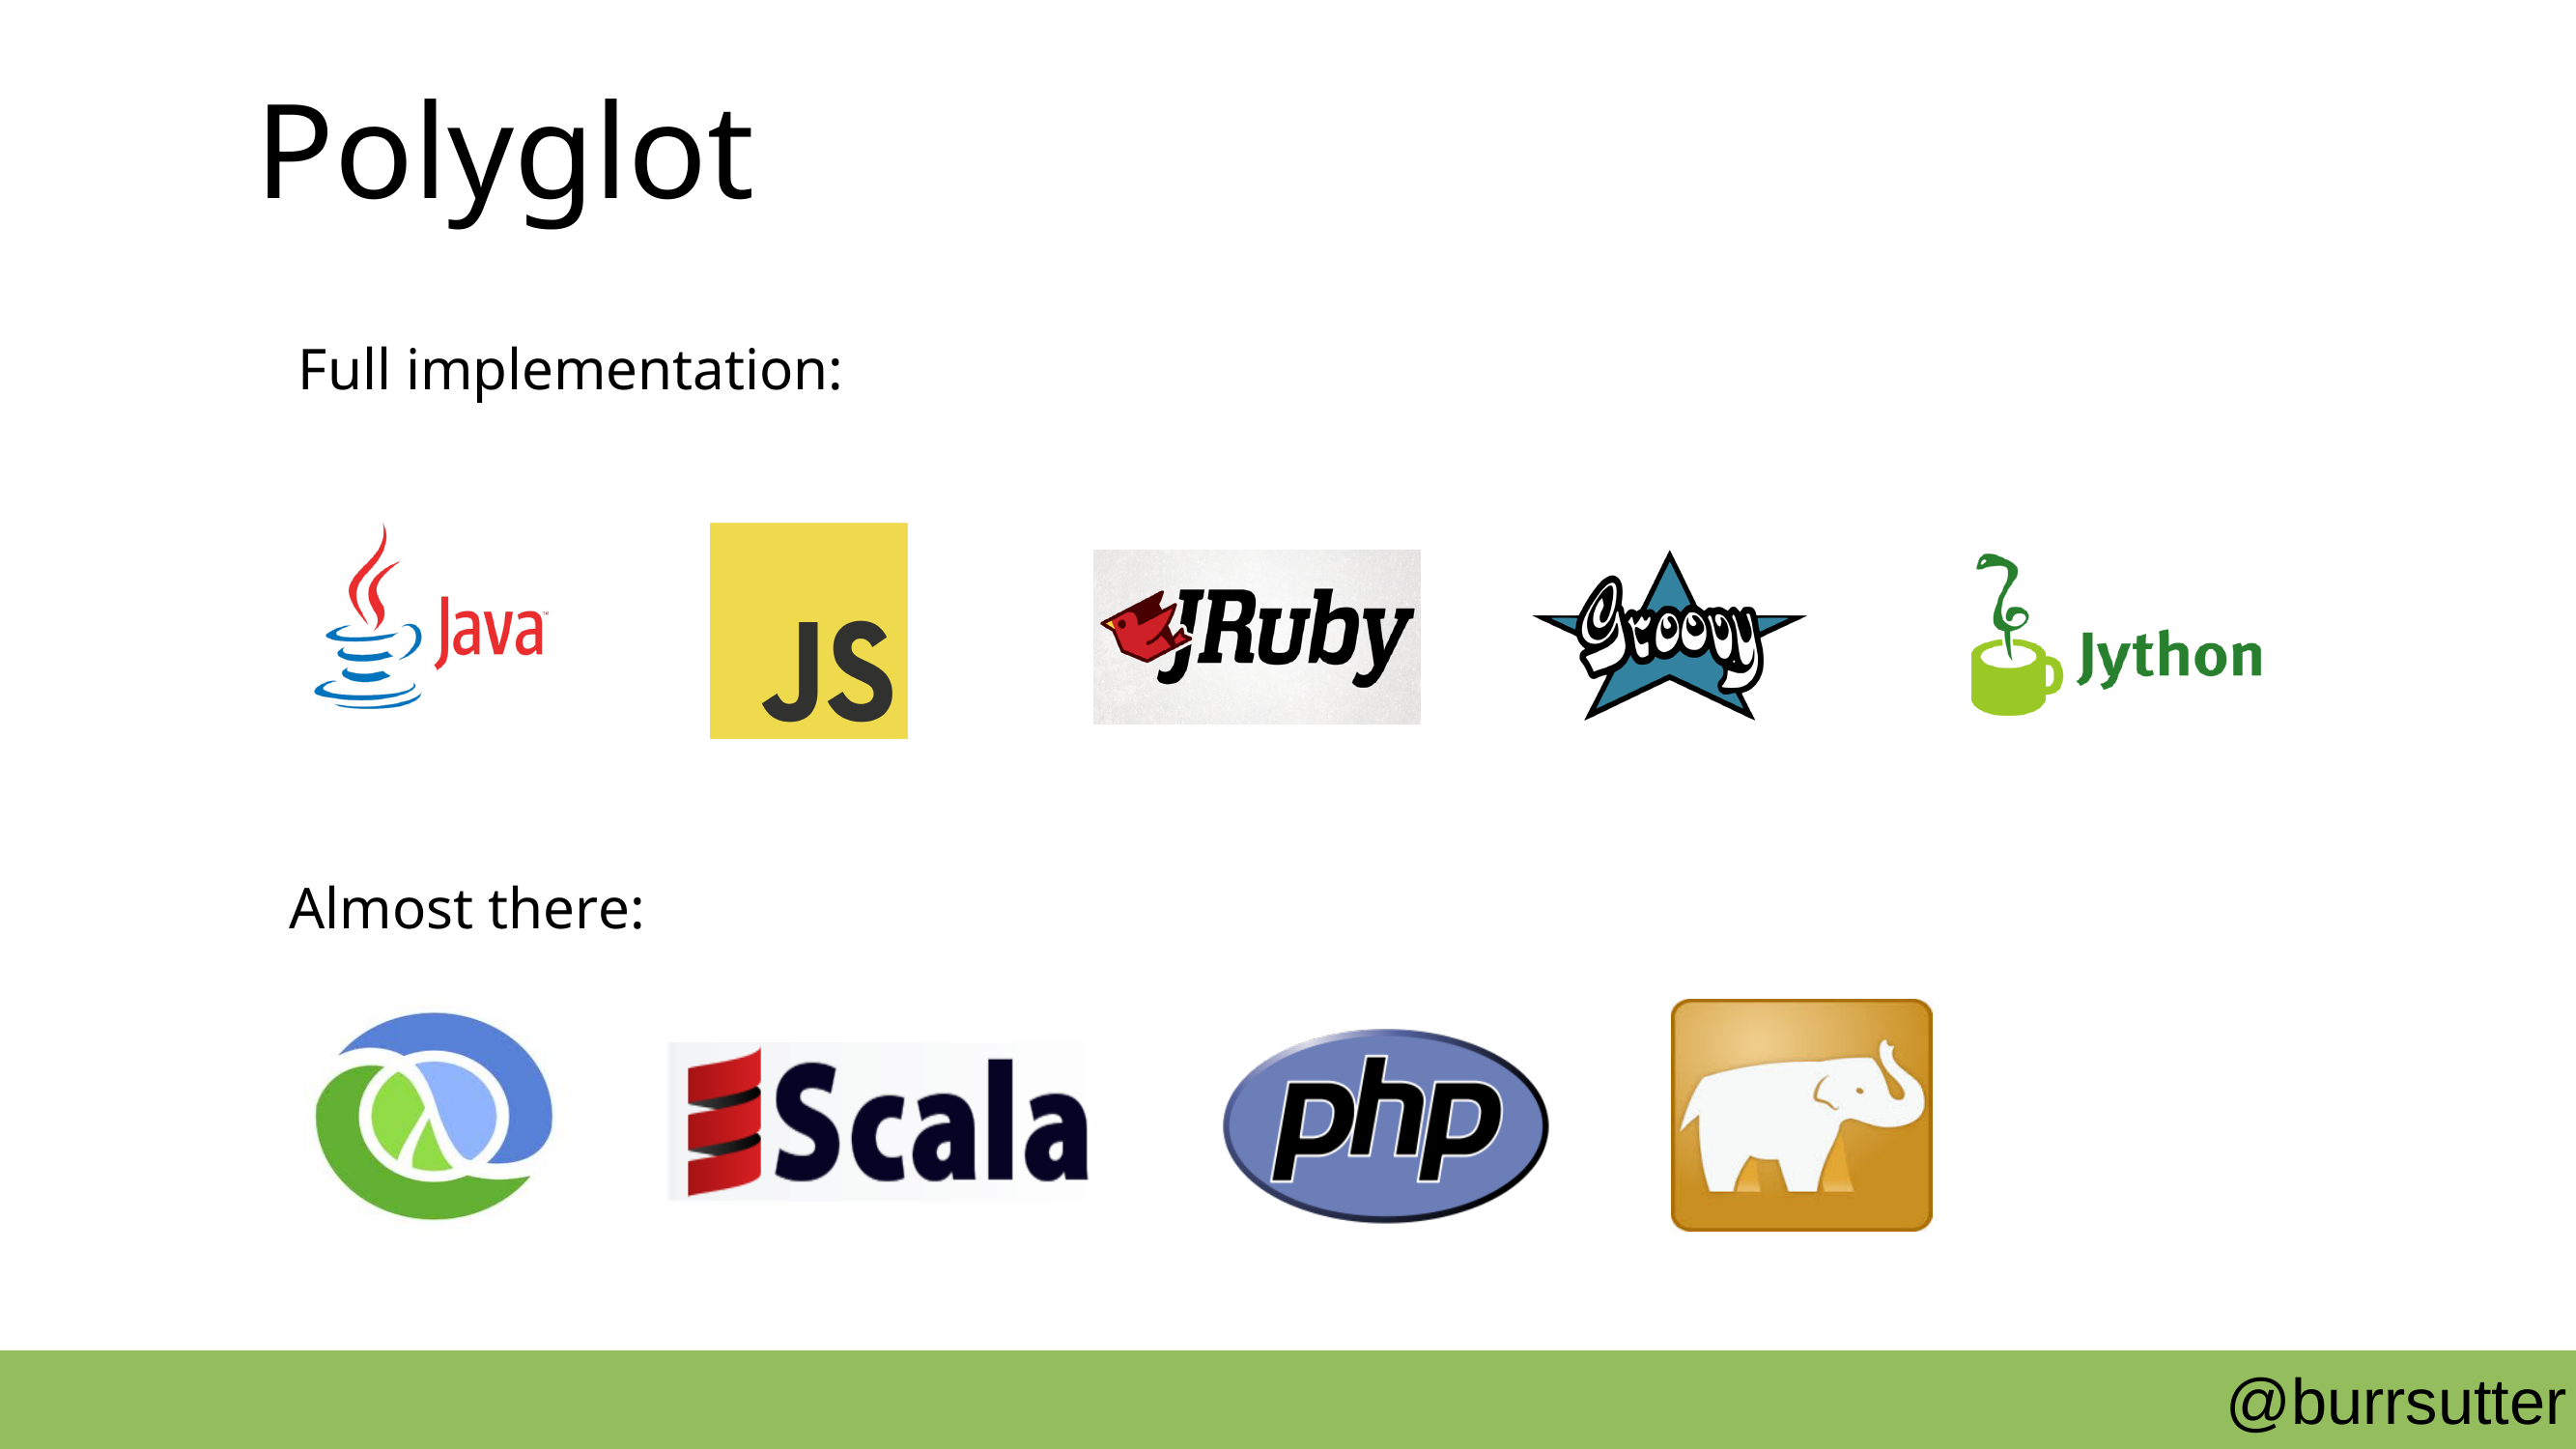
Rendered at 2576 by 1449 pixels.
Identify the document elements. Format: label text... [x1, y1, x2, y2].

picture [666, 1042, 1112, 1204]
title Polyglot [247, 18, 2522, 273]
text_box Full implementation: [284, 327, 776, 410]
picture [1671, 999, 1933, 1233]
picture [1532, 550, 1811, 721]
picture [1955, 541, 2276, 731]
picture [303, 1002, 566, 1233]
picture [710, 523, 908, 739]
picture [290, 513, 578, 739]
picture [1221, 1028, 1551, 1225]
text_box Almost there: [275, 865, 619, 948]
picture [1093, 550, 1421, 725]
